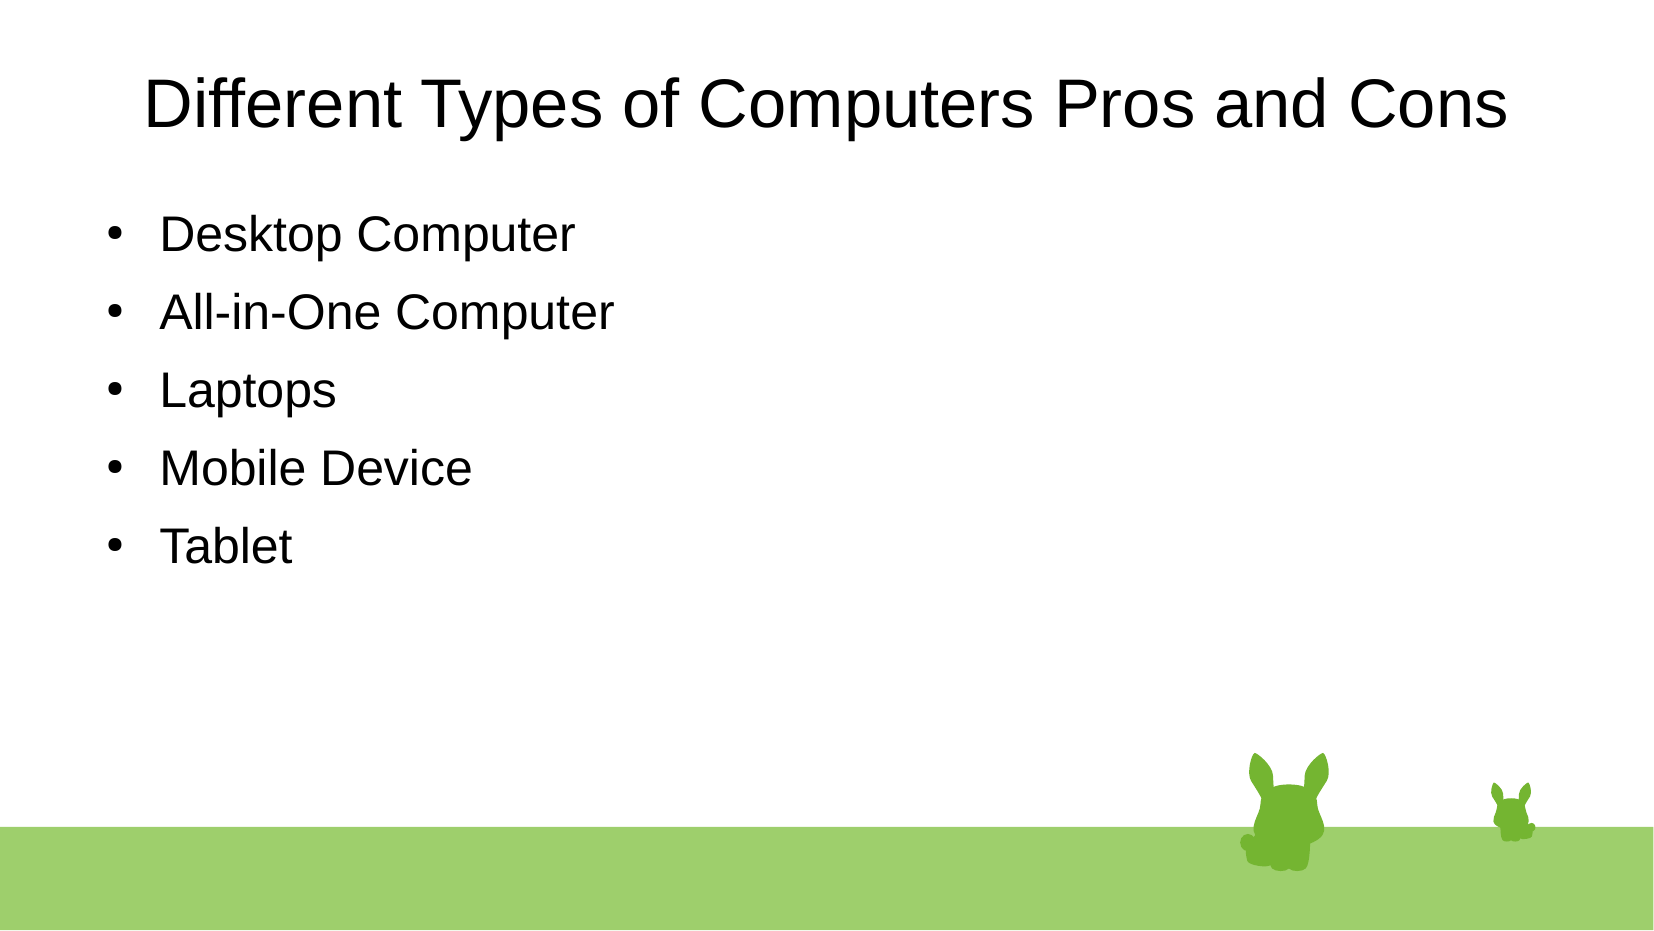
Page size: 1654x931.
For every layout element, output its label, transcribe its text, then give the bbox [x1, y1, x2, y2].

list Desktop Computer All-in-One Computer Laptops Mobile Device Tablet [88, 206, 1565, 739]
title Different Types of Computers Pros and Cons [88, 29, 1565, 178]
